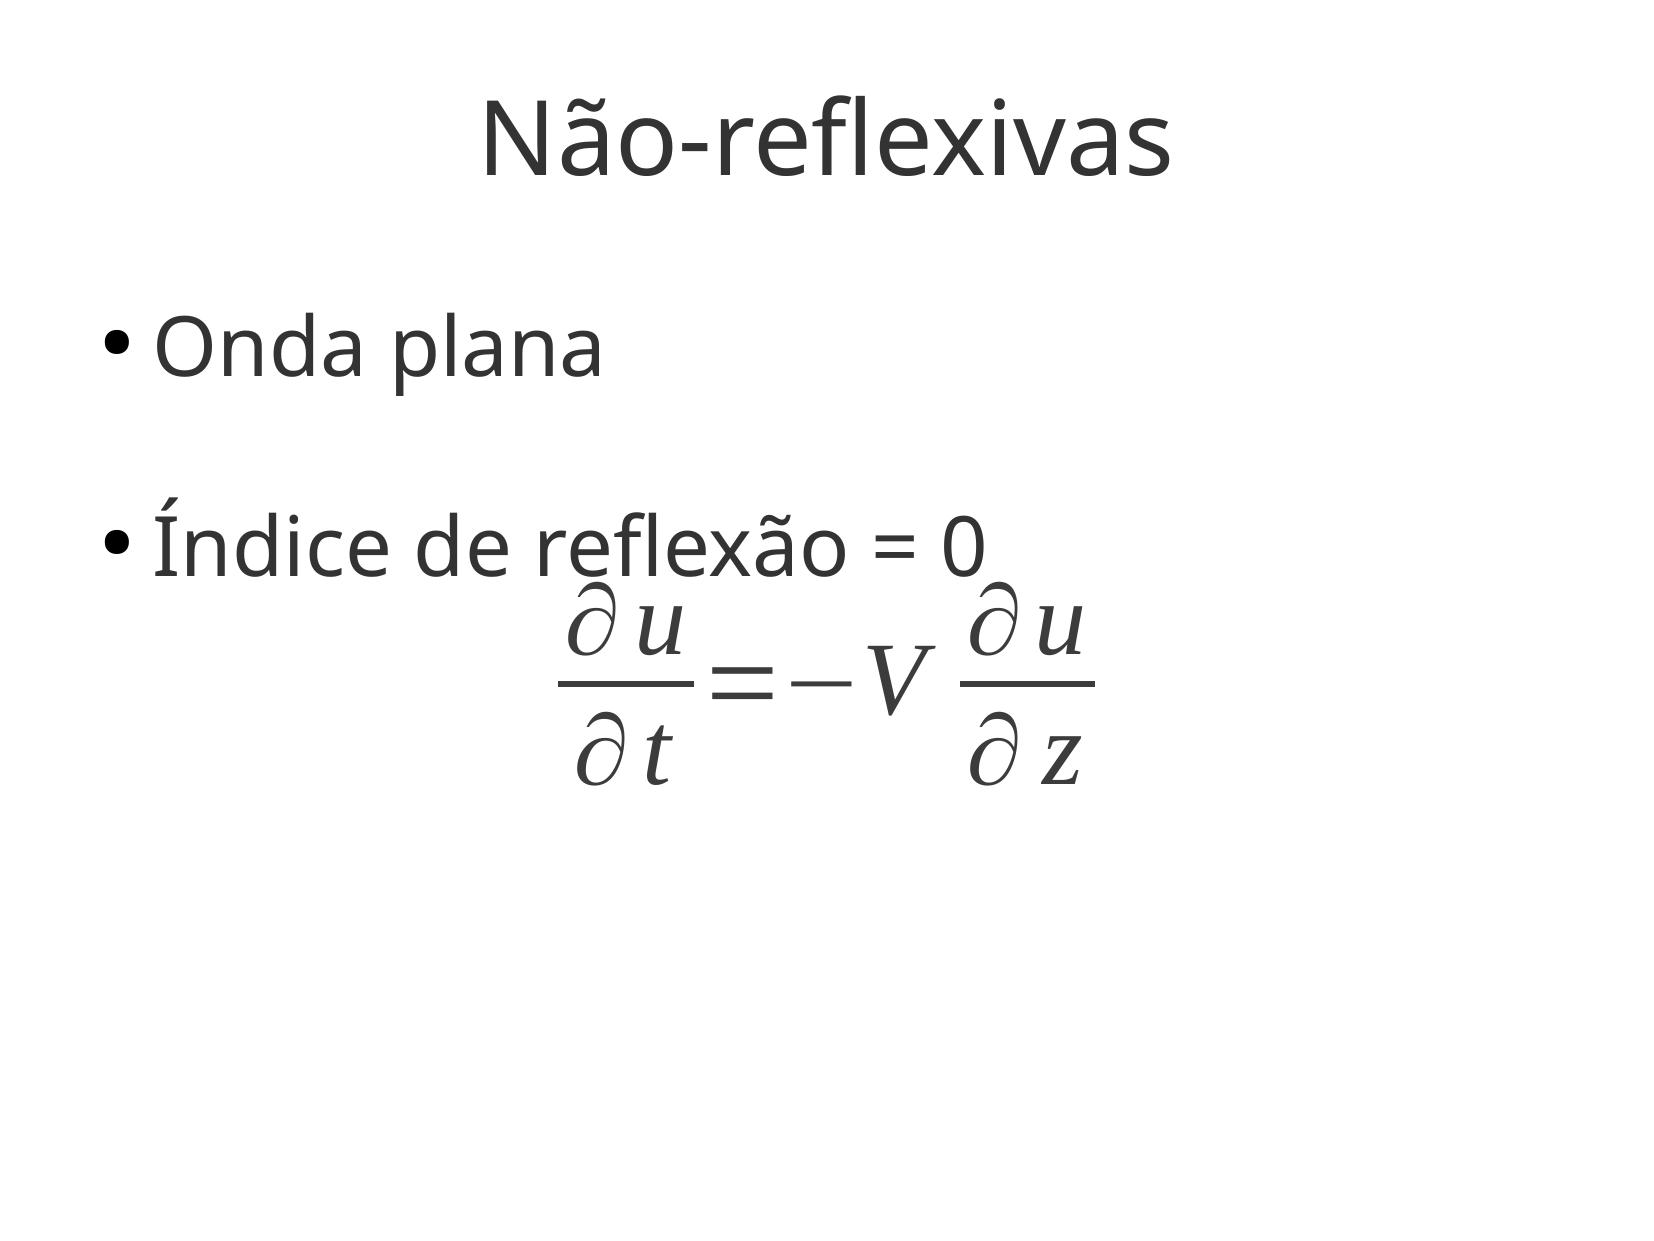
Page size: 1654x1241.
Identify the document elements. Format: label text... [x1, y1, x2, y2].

list Onda plana Índice de reflexão = 0 [82, 231, 1538, 951]
chart [547, 561, 1106, 808]
title Não-reflexivas [82, 31, 1571, 239]
